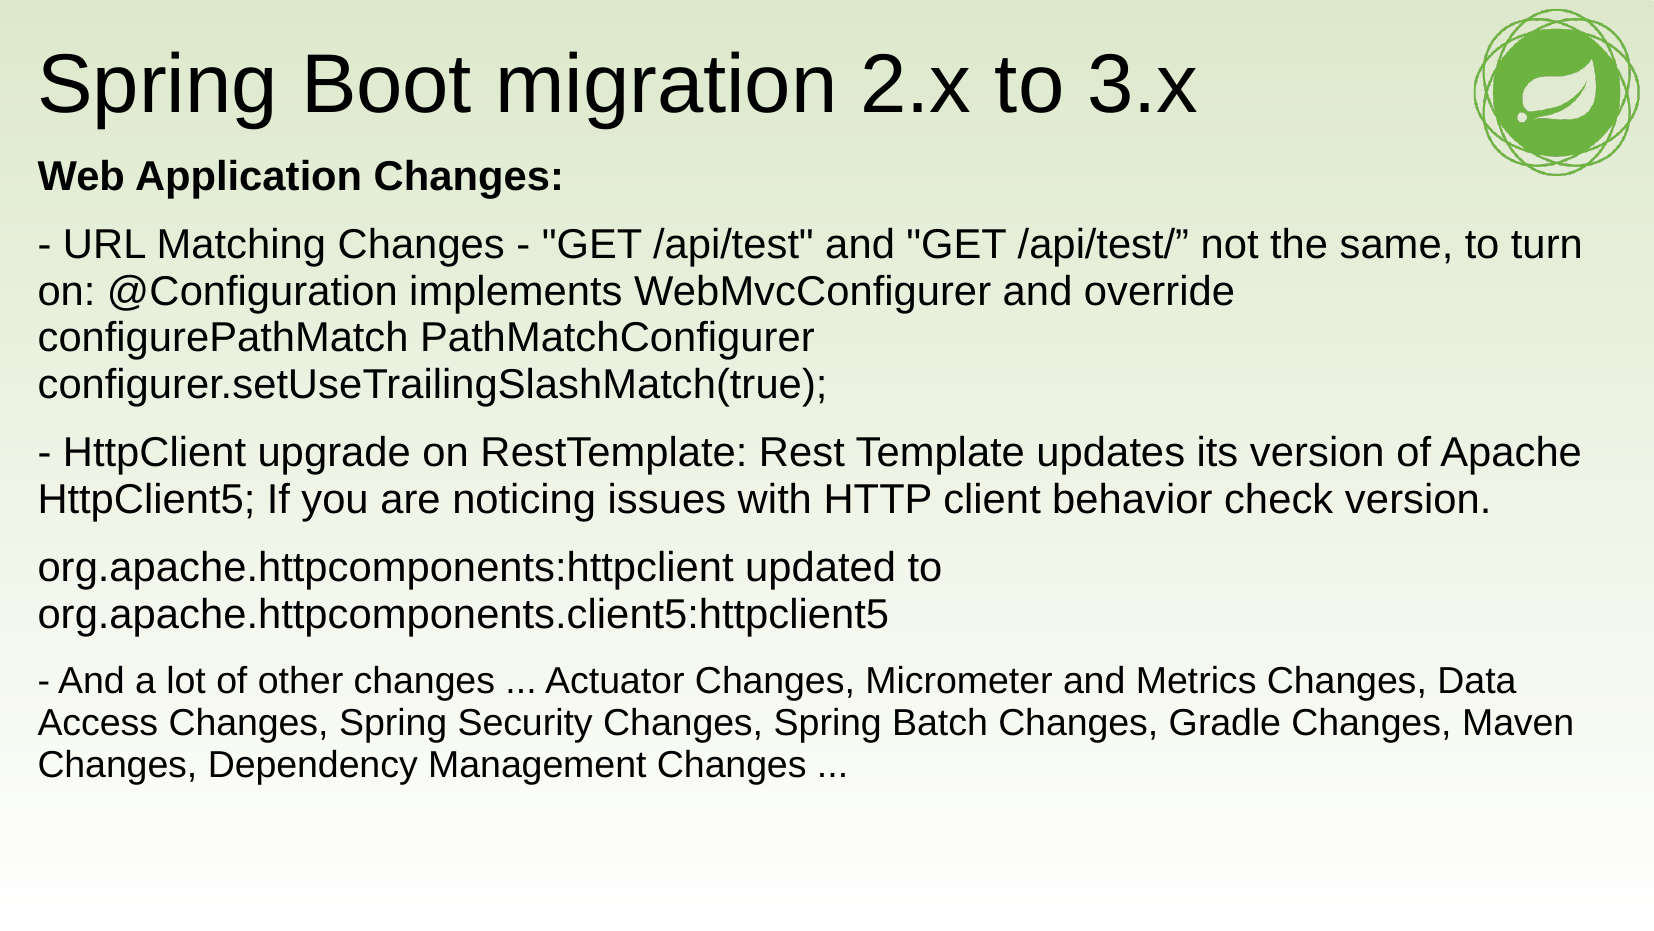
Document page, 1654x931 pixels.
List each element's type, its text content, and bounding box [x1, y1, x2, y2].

list Spring Boot migration 2.x to 3.x Web Application Changes: - URL Matching Changes - "GET /api/test" and "GET /api/test/” not the same, to turn on: @Configuration implements WebMvcConfigurer and override configurePathMatch PathMatchConfigurer configurer.setUseTrailingSlashMatch(true); - HttpClient upgrade on RestTemplate: Rest Template updates its version of Apache HttpClient5; If you are noticing issues with HTTP client behavior check version. org.apache.httpcomponents:httpclient updated to org.apache.httpcomponents.client5:httpclient5 - And a lot of other changes ... Actuator Changes, Micrometer and Metrics Changes, Data Access Changes, Spring Security Changes, Spring Batch Changes, Gradle Changes, Maven Changes, Dependency Management Changes ... [37, 37, 1613, 901]
picture [1472, 7, 1641, 177]
